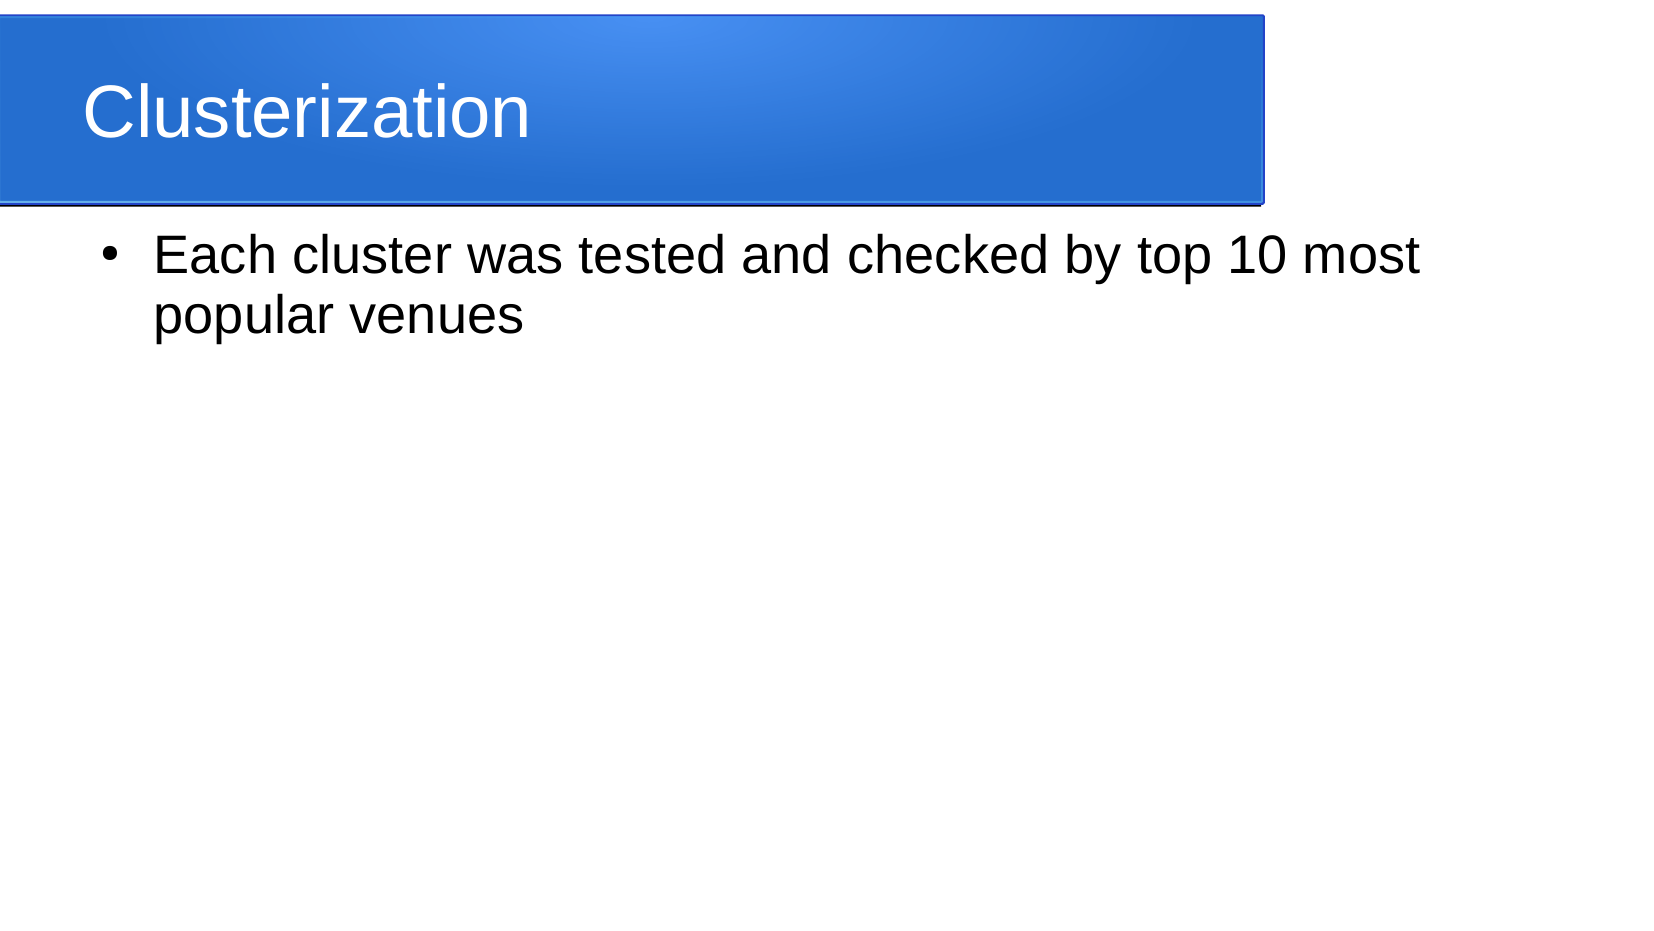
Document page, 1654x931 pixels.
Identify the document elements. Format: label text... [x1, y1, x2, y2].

list Each cluster was tested and checked by top 10 most popular venues [82, 224, 1571, 764]
title Clusterization [82, 35, 1235, 189]
